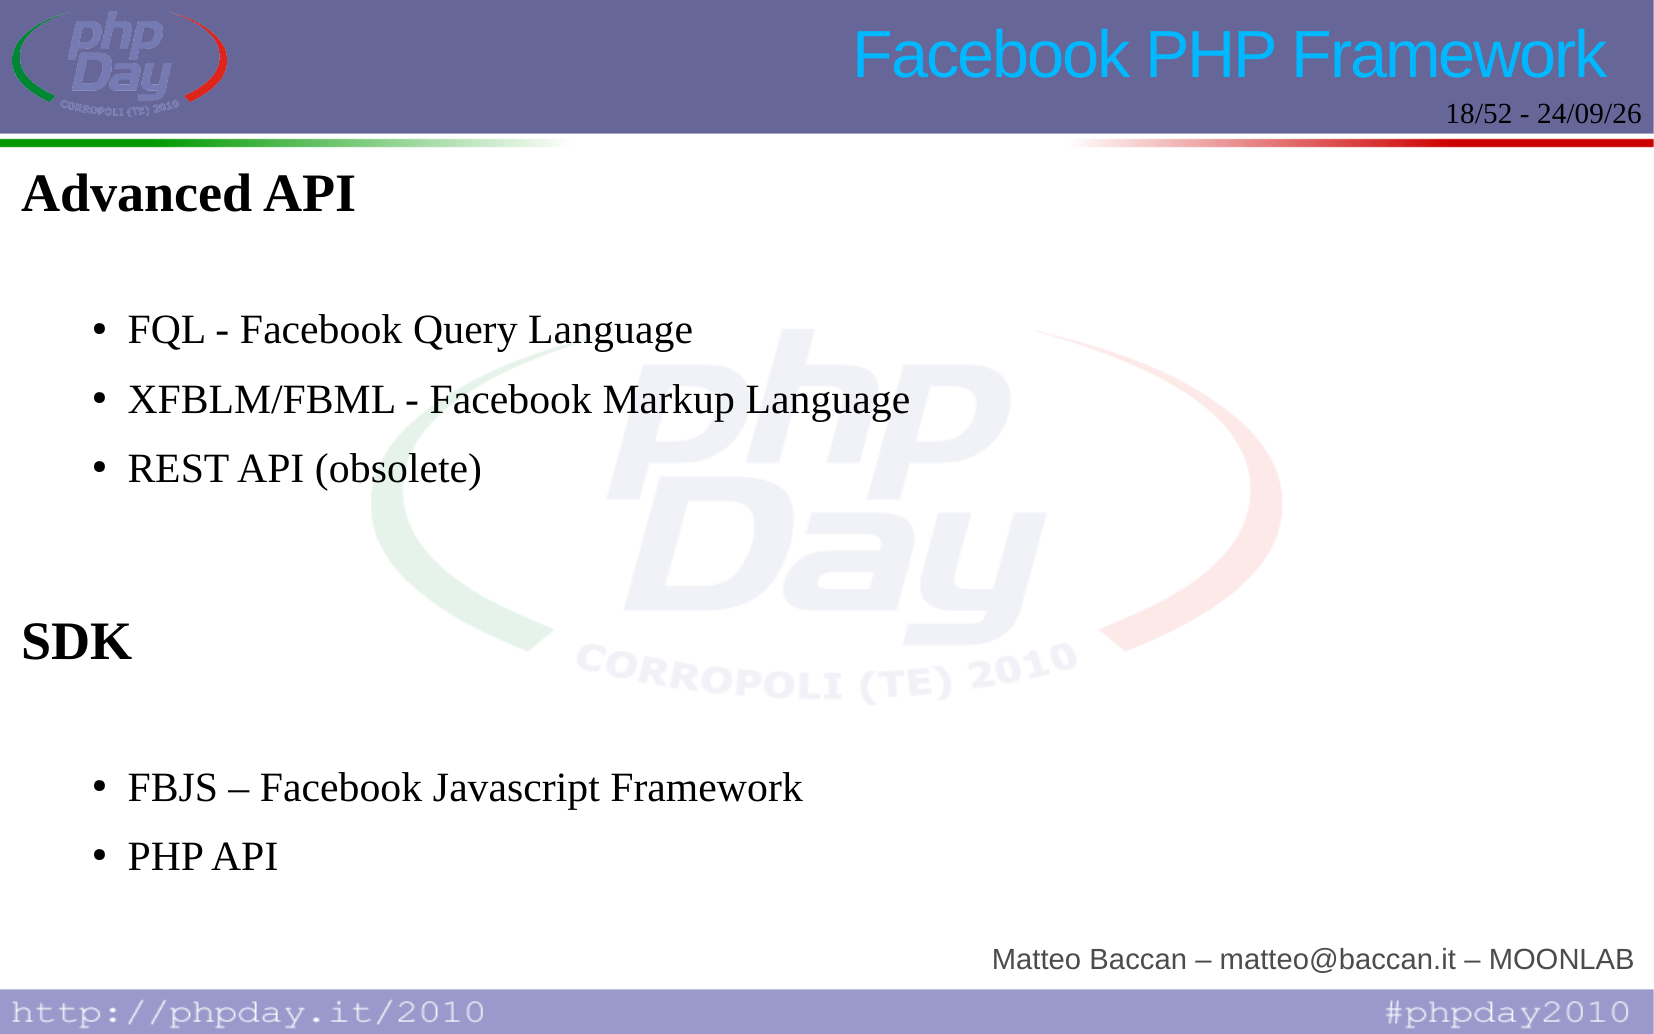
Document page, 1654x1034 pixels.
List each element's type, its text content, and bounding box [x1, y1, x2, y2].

text_box Advanced API FQL - Facebook Query Language XFBLM/FBML - Facebook Markup Language REST API (obsolete) SDK FBJS – Facebook Javascript Framework PHP API [6, 156, 1649, 901]
picture [0, 0, 1654, 1034]
title Facebook PHP Framework [132, 5, 1609, 103]
